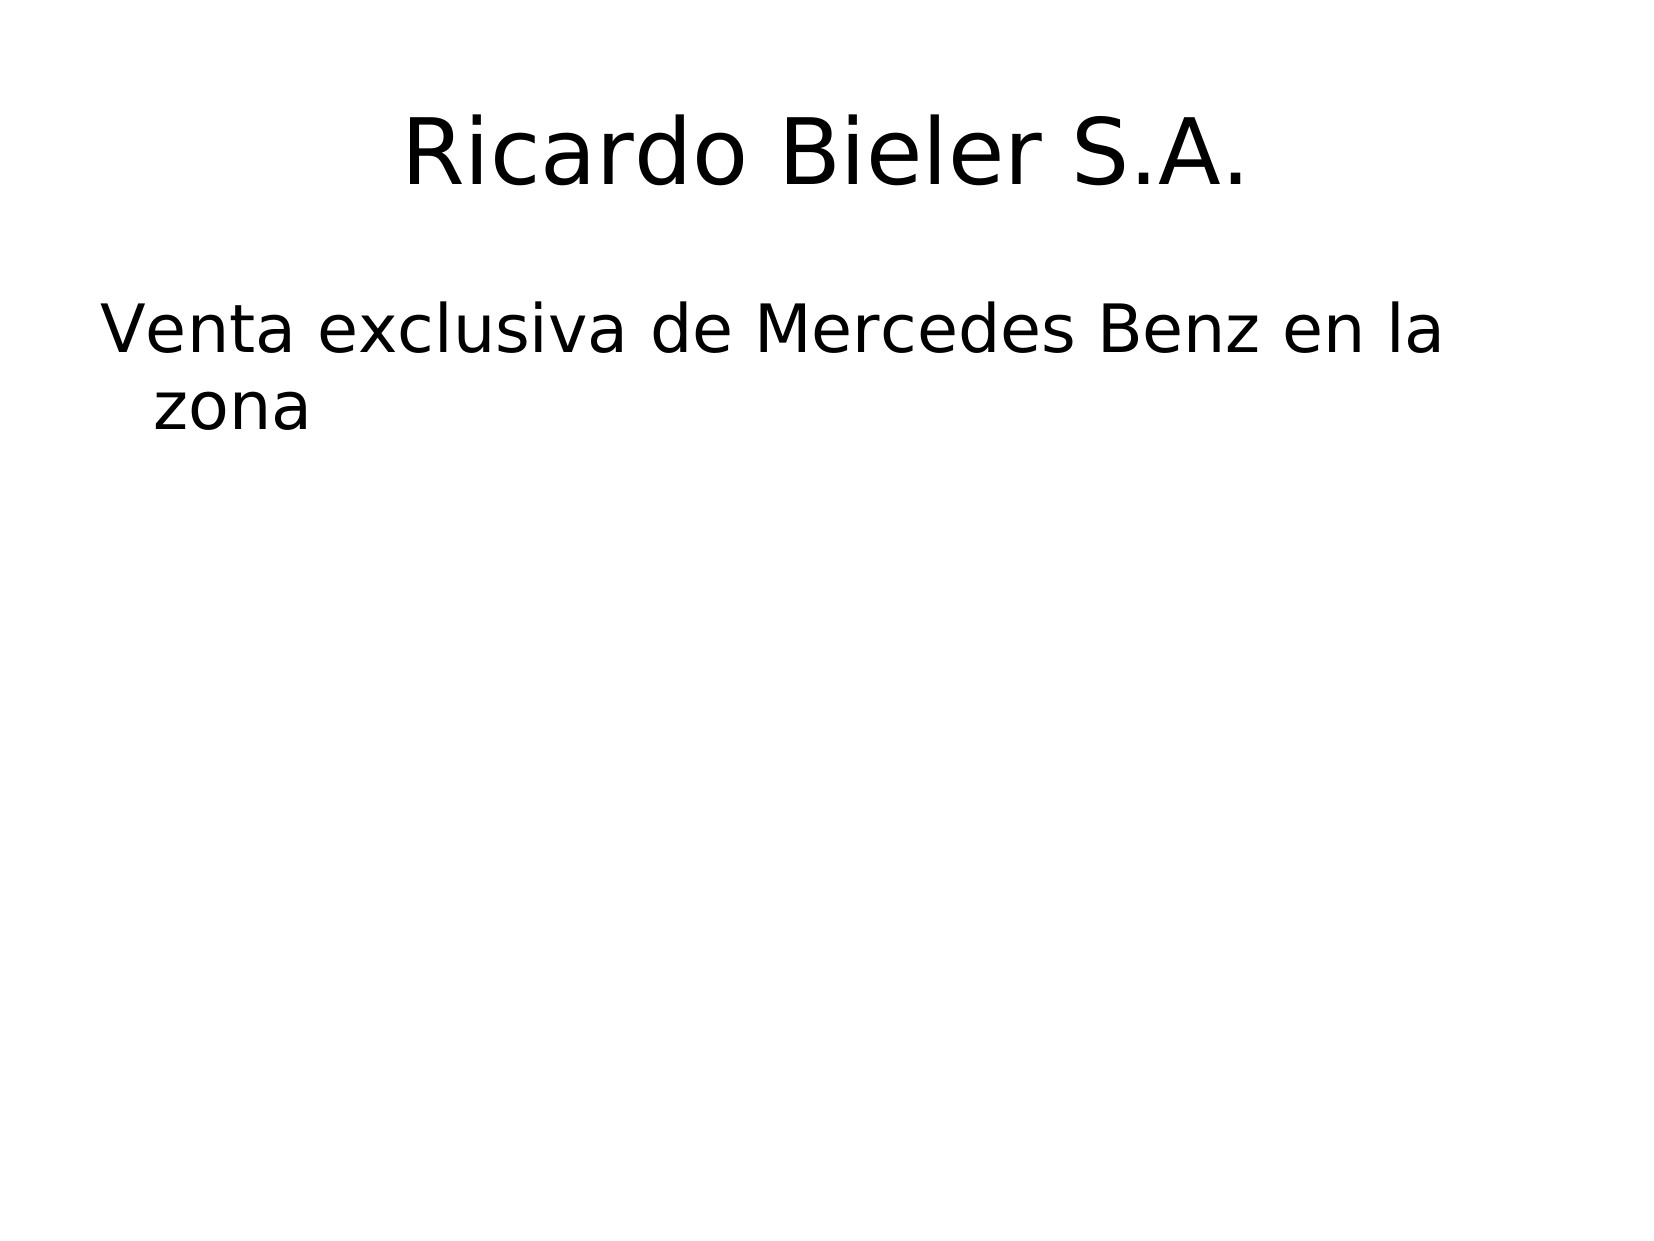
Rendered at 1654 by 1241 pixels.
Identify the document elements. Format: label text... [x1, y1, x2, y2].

list Venta exclusiva de Mercedes Benz en la zona [82, 290, 1571, 1094]
title Ricardo Bieler S.A. [82, 56, 1571, 250]
